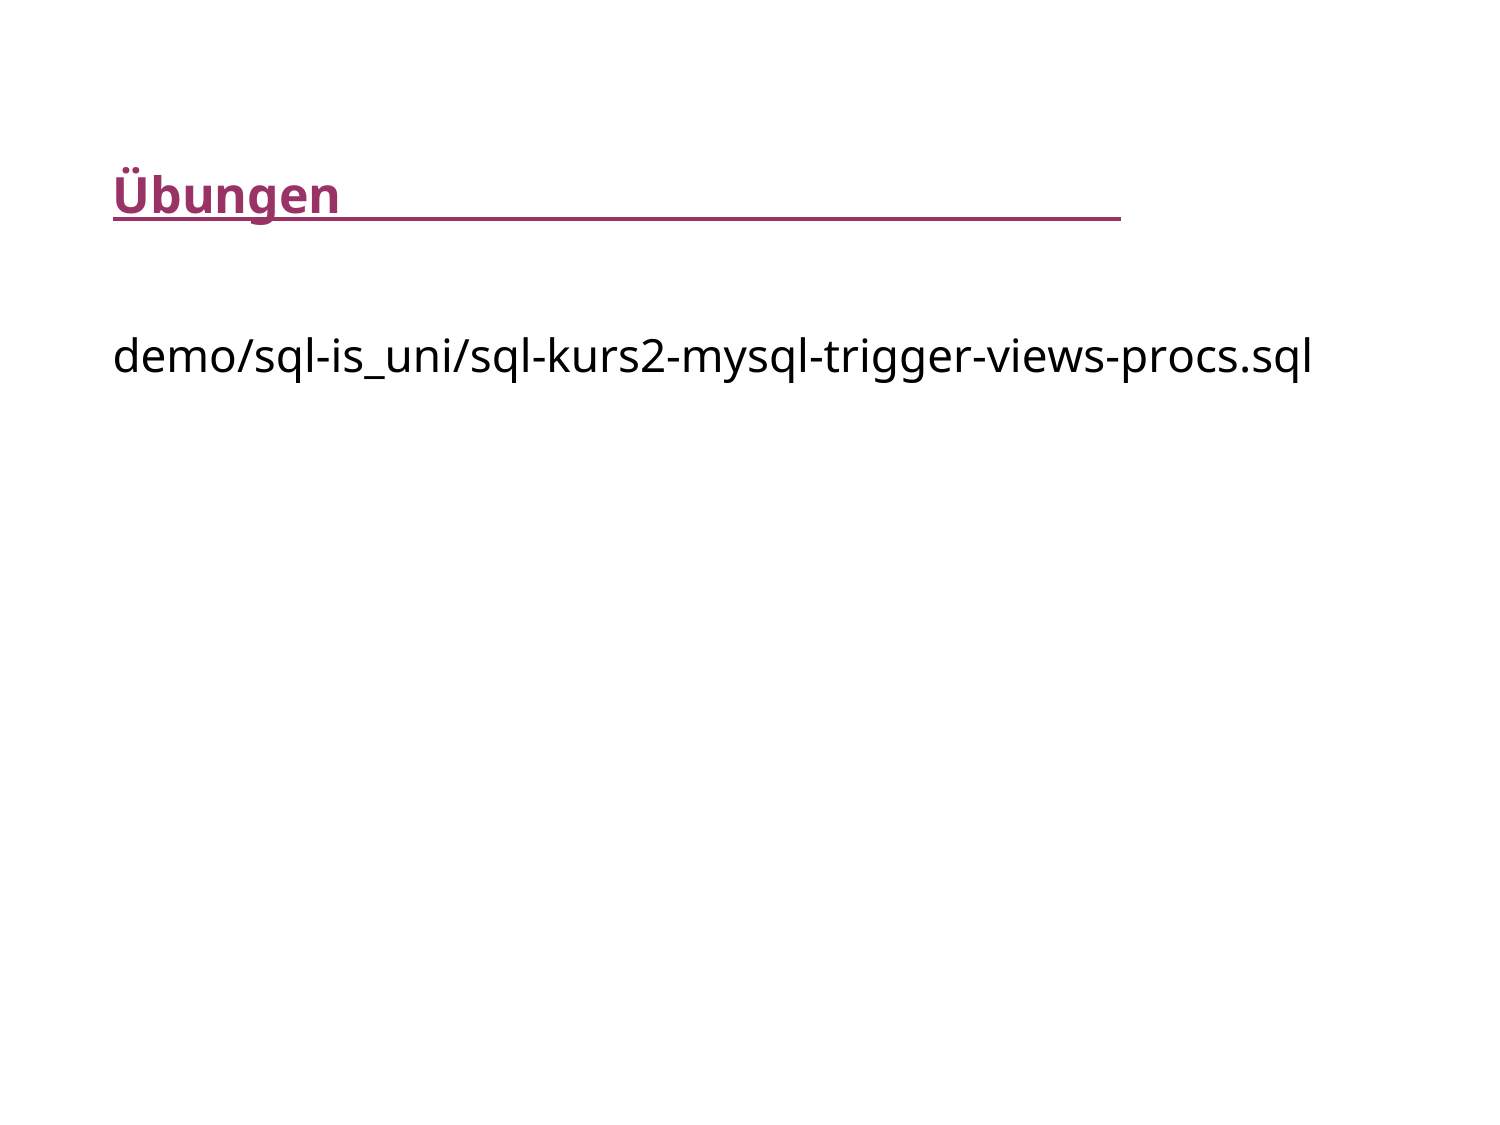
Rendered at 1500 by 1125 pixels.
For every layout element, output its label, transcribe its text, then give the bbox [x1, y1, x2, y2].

title Übungen [112, 76, 1387, 311]
list demo/sql-is_uni/sql-kurs2-mysql-trigger-views-procs.sql [112, 324, 1387, 1015]
